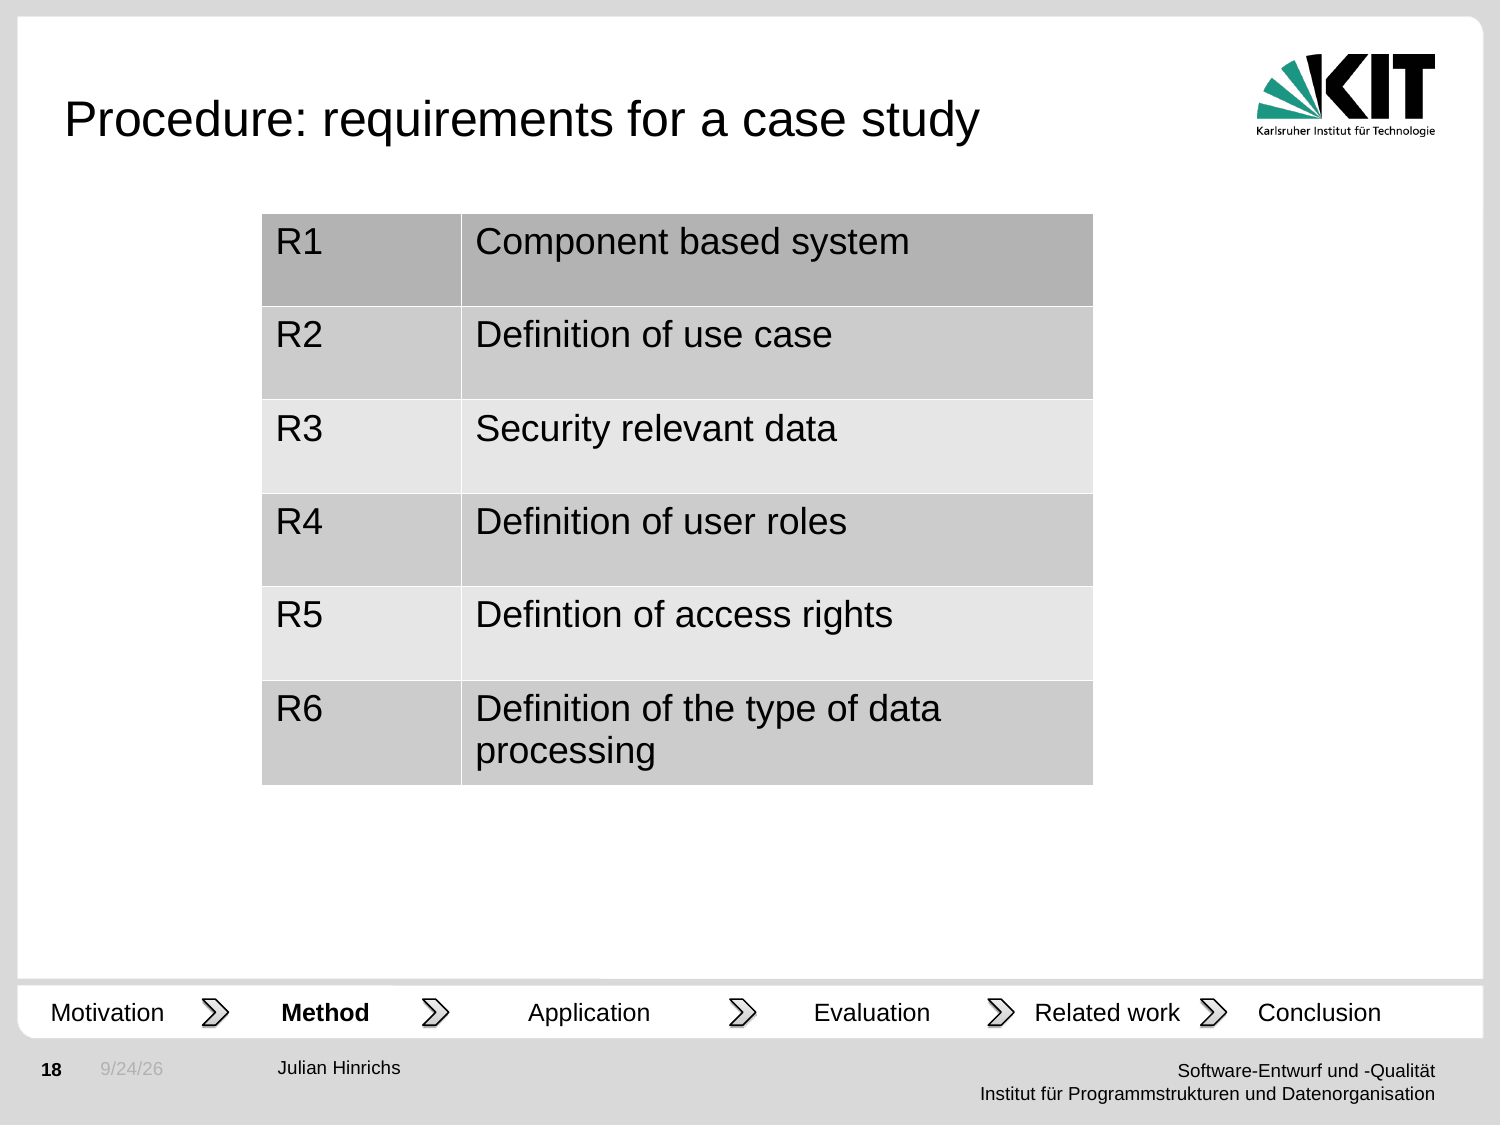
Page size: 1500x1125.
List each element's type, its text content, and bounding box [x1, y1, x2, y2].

picture [0, 0, 1500, 1125]
table_cell Definition of the type of data processing [462, 681, 1093, 785]
text_box [729, 999, 756, 1026]
slide_number 9/27/18 [100, 1057, 271, 1117]
text_box [422, 999, 449, 1026]
text_box Evaluation [798, 989, 946, 1035]
text_box Conclusion [1243, 989, 1488, 1035]
table_cell R4 [262, 494, 461, 586]
table_header R1 [262, 214, 461, 306]
table_cell Security relevant data [462, 400, 1093, 493]
text_box [202, 999, 229, 1026]
table_cell Definition of user roles [462, 494, 1093, 586]
table_cell R2 [262, 307, 461, 399]
table_cell R6 [262, 681, 461, 785]
table_cell Defintion of access rights [462, 587, 1093, 680]
table_header Component based system [462, 214, 1093, 306]
table_cell R5 [262, 587, 461, 680]
title Procedure: requirements for a case study [64, 54, 1198, 147]
table_cell R3 [262, 400, 461, 493]
table_cell Definition of use case [462, 307, 1093, 399]
text_box Application [513, 989, 666, 1035]
text_box [1200, 999, 1227, 1026]
text_box Method [266, 989, 385, 1035]
text_box Related work [1019, 989, 1196, 1035]
text_box Motivation [35, 989, 180, 1035]
list [64, 196, 1436, 966]
text_box [988, 999, 1015, 1026]
